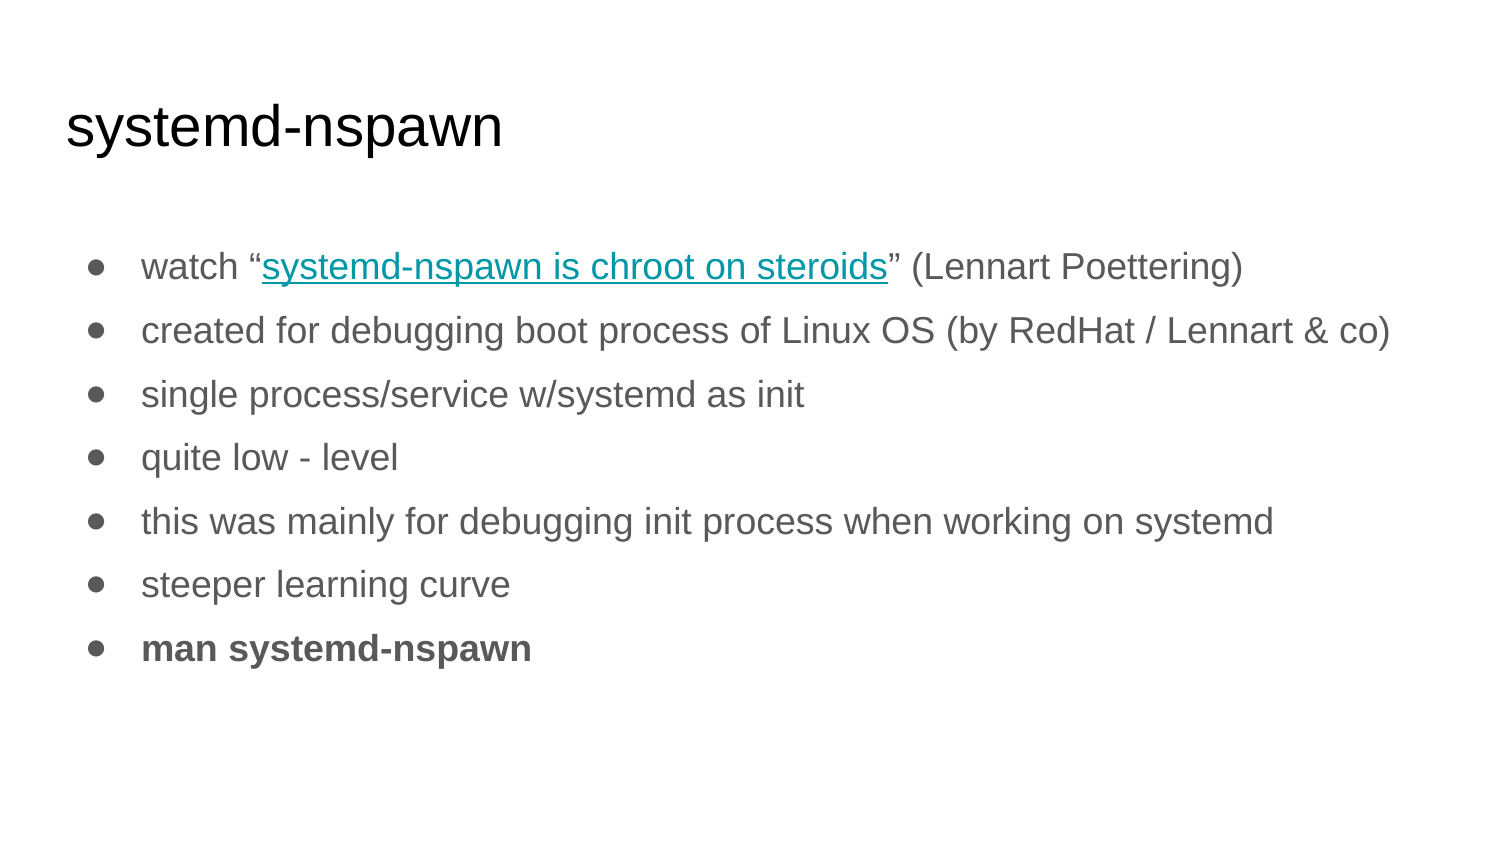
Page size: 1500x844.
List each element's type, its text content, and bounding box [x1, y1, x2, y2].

title systemd-nspawn [51, 72, 1449, 167]
list watch “systemd-nspawn is chroot on steroids” (Lennart Poettering) created for debugging boot process of Linux OS (by RedHat / Lennart & co) single process/service w/systemd as init quite low - level this was mainly for debugging init process when working on systemd steeper learning curve man systemd-nspawn [51, 220, 1449, 782]
